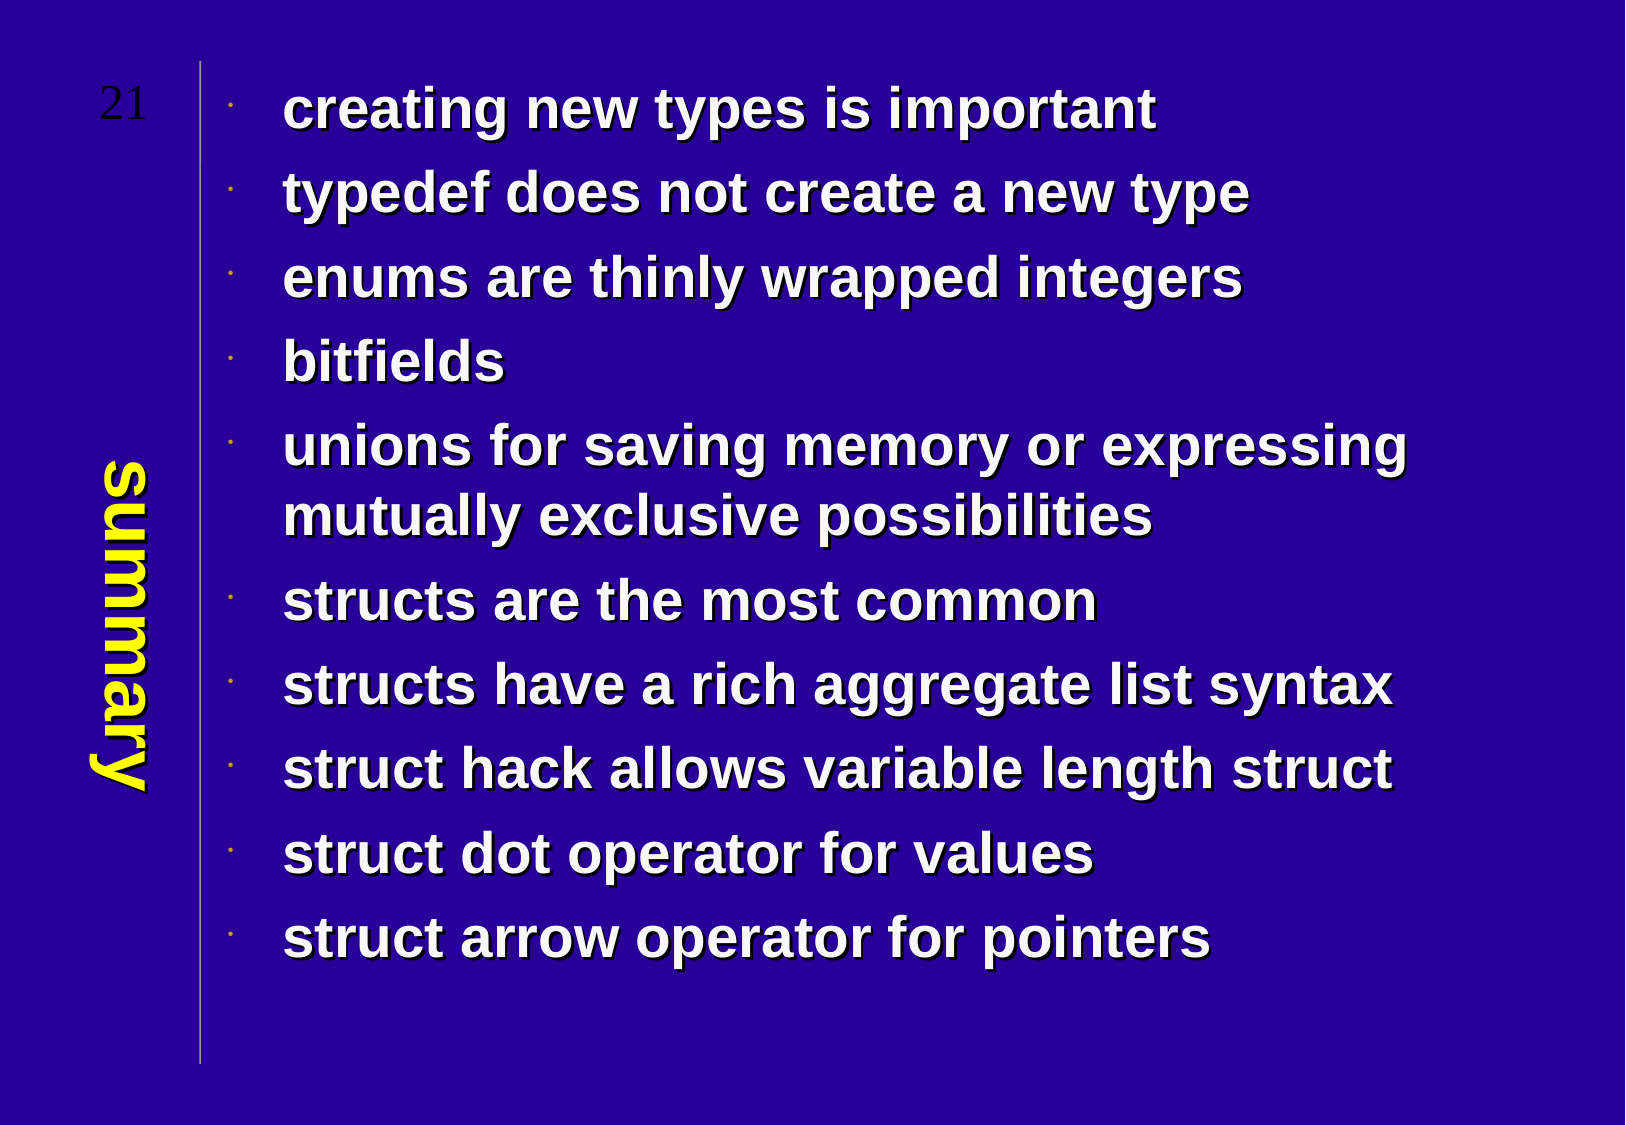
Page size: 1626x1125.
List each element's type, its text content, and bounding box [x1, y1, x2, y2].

title summary [50, 187, 188, 1063]
list creating new types is important typedef does not create a new type enums are thinly wrapped integers bitfields unions for saving memory or expressing mutually exclusive possibilities structs are the most common structs have a rich aggregate list syntax struct hack allows variable length struct struct dot operator for values struct arrow operator for pointers [212, 62, 1550, 1063]
